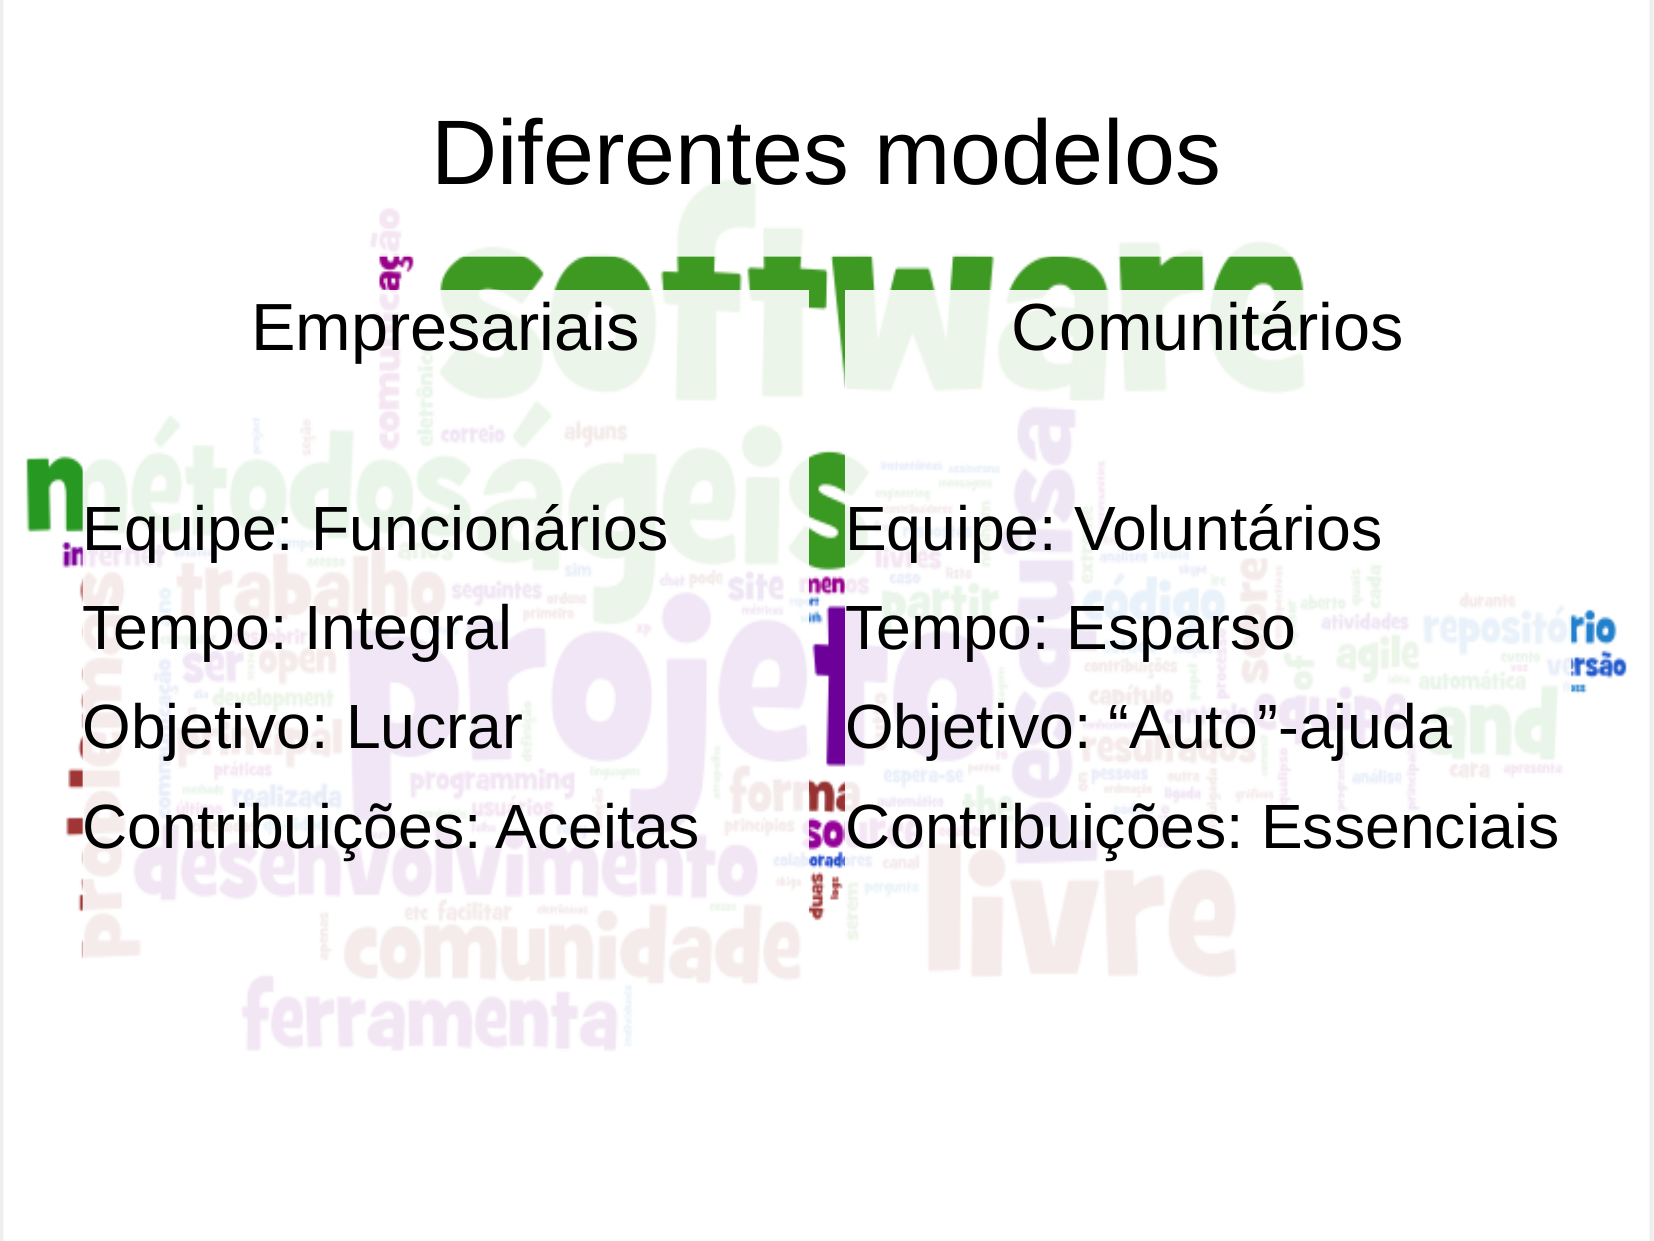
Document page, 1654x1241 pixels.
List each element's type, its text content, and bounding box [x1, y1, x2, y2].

picture [0, 0, 1654, 1241]
title Diferentes modelos [82, 49, 1571, 257]
list Empresariais Equipe: Funcionários Tempo: Integral Objetivo: Lucrar Contribuições: Aceitas [82, 290, 809, 1109]
list Comunitários Equipe: Voluntários Tempo: Esparso Objetivo: “Auto”-ajuda Contribuições: Essenciais [845, 290, 1572, 1094]
